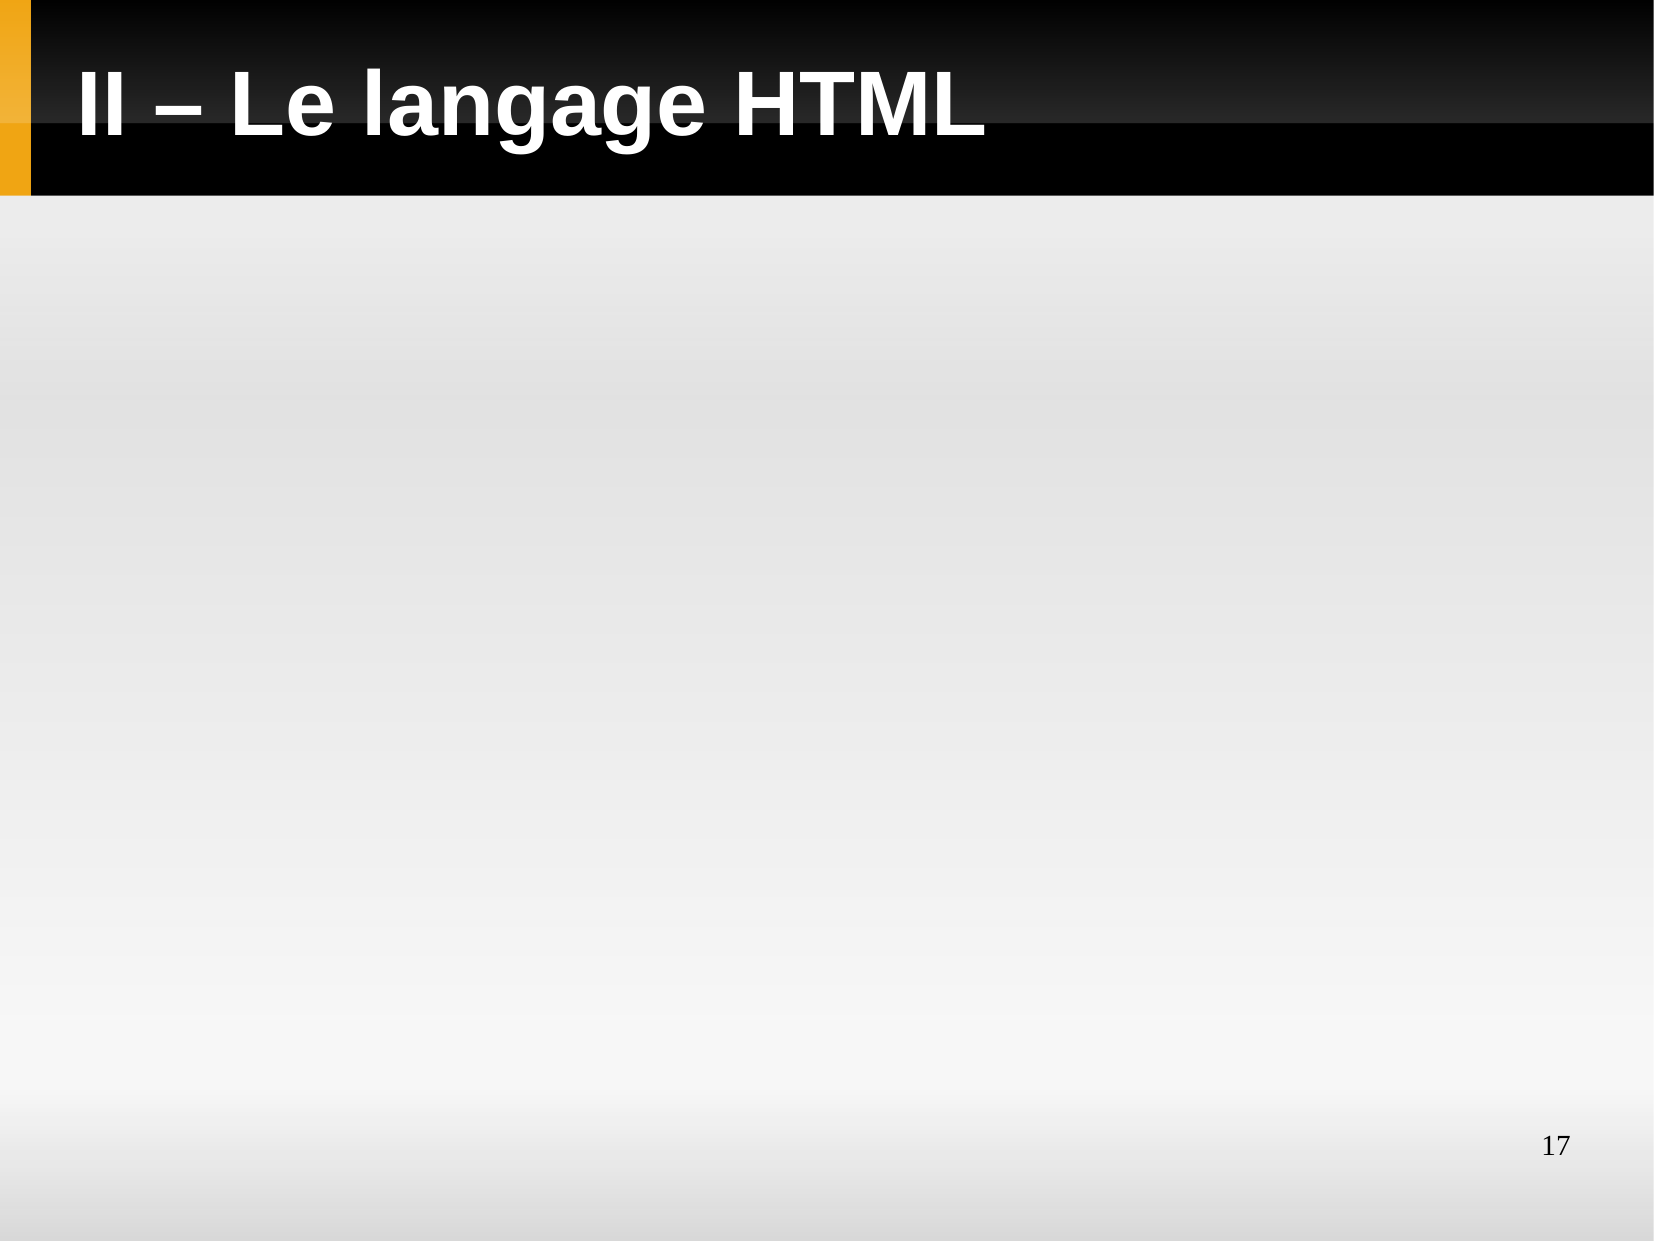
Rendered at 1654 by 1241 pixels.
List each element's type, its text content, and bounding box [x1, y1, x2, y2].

title II – Le langage HTML [76, 0, 1565, 208]
picture [0, 0, 1654, 1241]
